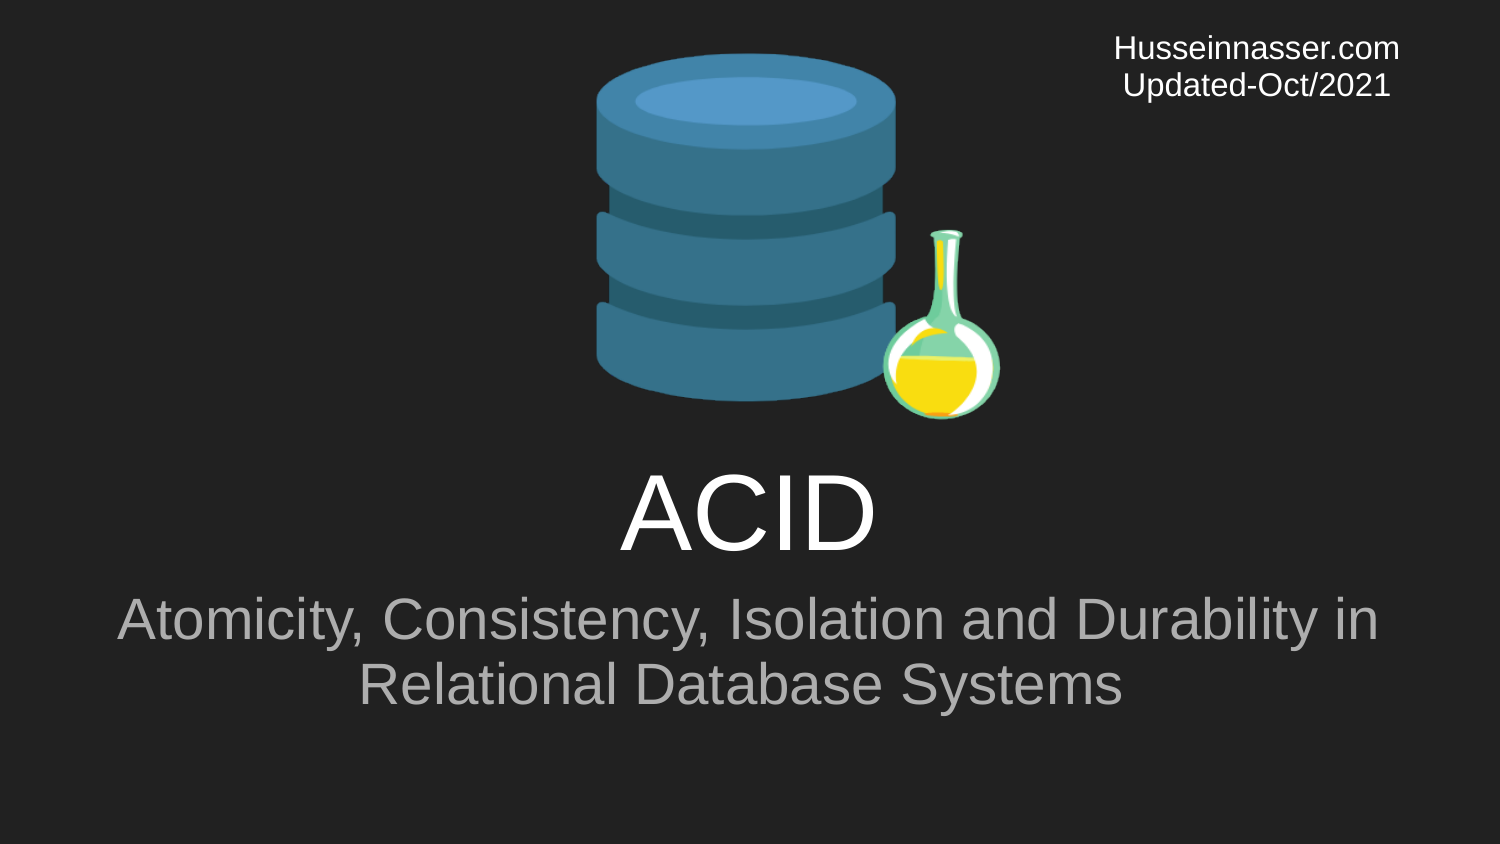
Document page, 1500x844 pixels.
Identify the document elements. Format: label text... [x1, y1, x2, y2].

subtitle Atomicity, Consistency, Isolation and Durability in Relational Database Systems [51, 572, 1449, 819]
title Husseinnasser.com Updated-Oct/2021 [1017, 14, 1497, 119]
title ACID [148, 385, 1352, 572]
picture [570, 30, 1018, 422]
